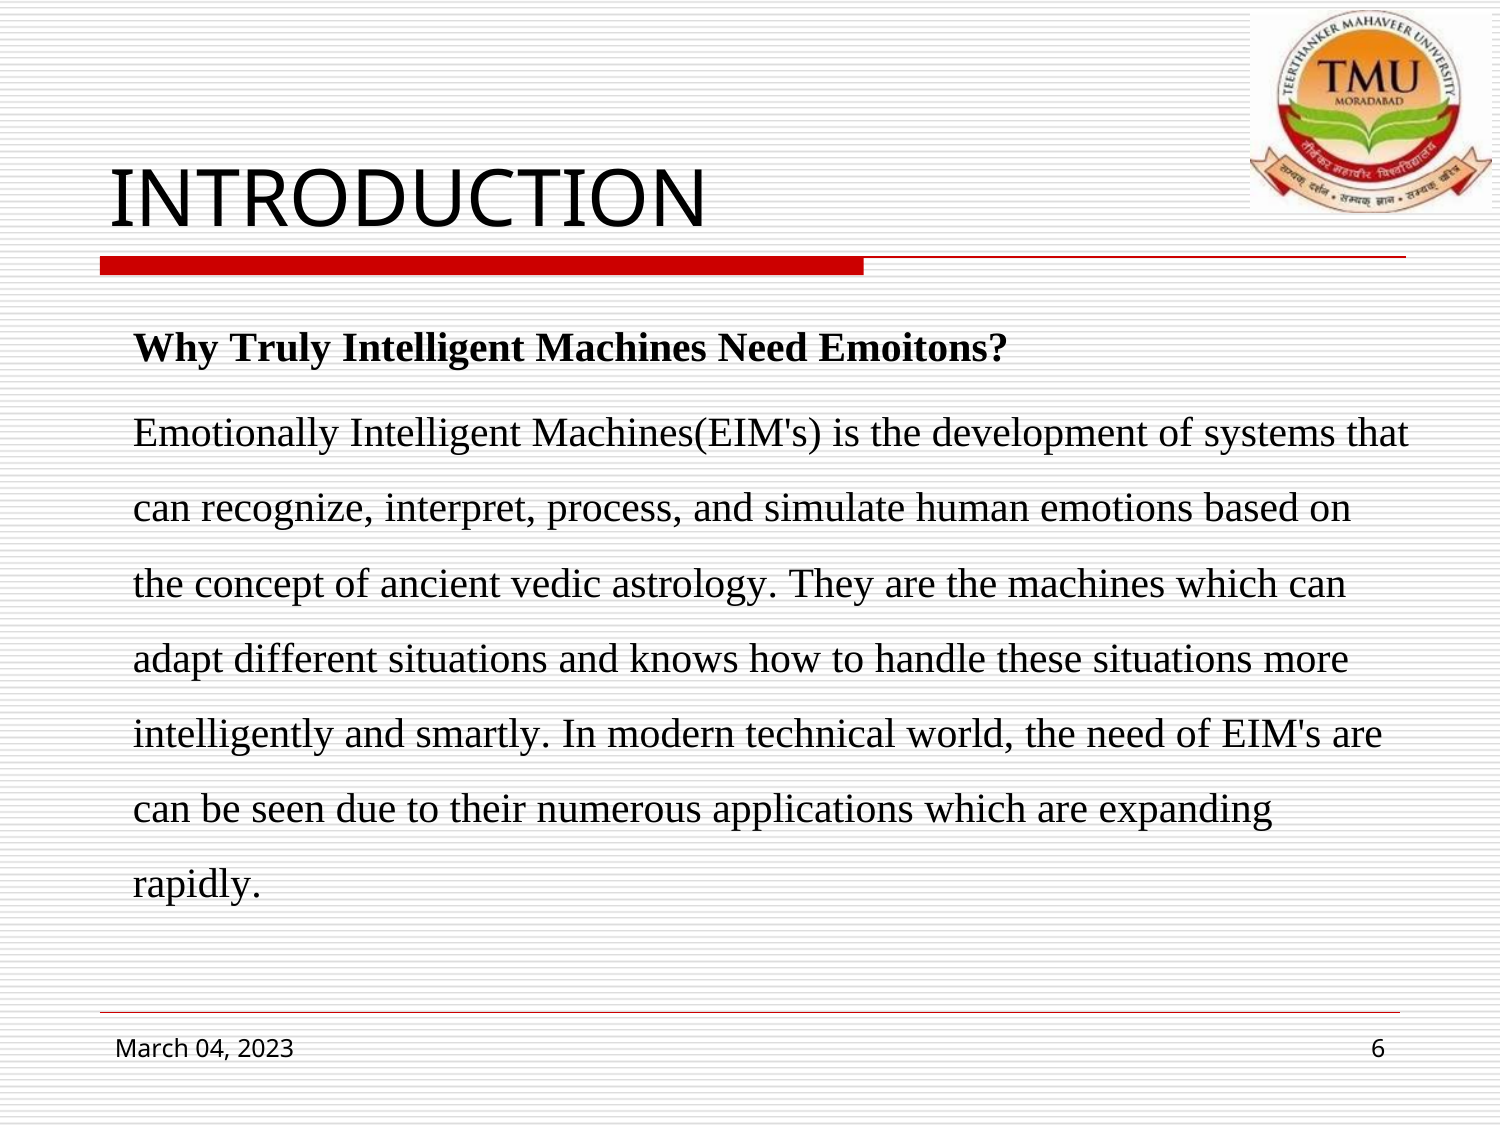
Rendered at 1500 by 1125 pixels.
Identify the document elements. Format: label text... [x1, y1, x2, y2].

text_box March 04, 2023 [99, 1024, 426, 1103]
list Why Truly Intelligent Machines Need Emoitons? Emotionally Intelligent Machines(EIM's) is the development of systems that can recognize, interpret, process, and simulate human emotions based on the concept of ancient vedic astrology. They are the machines which can adapt different situations and knows how to handle these situations more intelligently and smartly. In modern technical world, the need of EIM's are can be seen due to their numerous applications which are expanding rapidly. [117, 287, 1426, 1038]
text_box <number> [1074, 1024, 1401, 1103]
title INTRODUCTION [94, 50, 1407, 250]
picture [0, 0, 1500, 1125]
